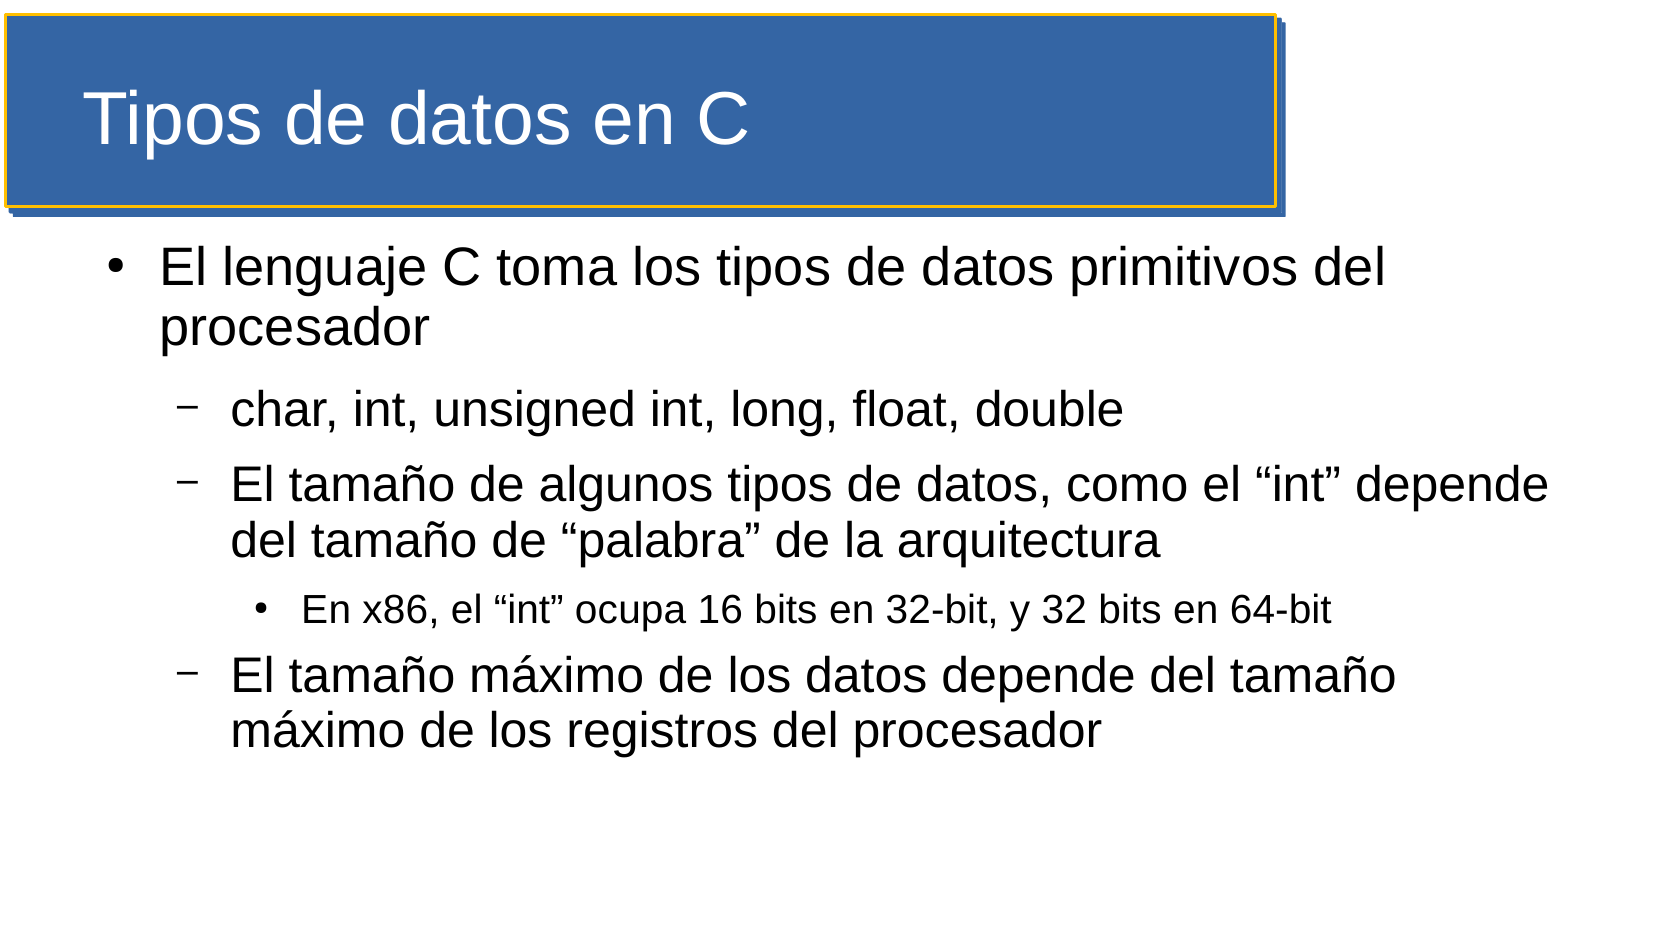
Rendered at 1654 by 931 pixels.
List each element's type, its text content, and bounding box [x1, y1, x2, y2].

title Tipos de datos en C [82, 44, 1235, 192]
list El lenguaje C toma los tipos de datos primitivos del procesador char, int, unsigned int, long, float, double El tamaño de algunos tipos de datos, como el “int” depende del tamaño de “palabra” de la arquitectura En x86, el “int” ocupa 16 bits en 32-bit, y 32 bits en 64-bit El tamaño máximo de los datos depende del tamaño máximo de los registros del procesador [88, 236, 1565, 798]
